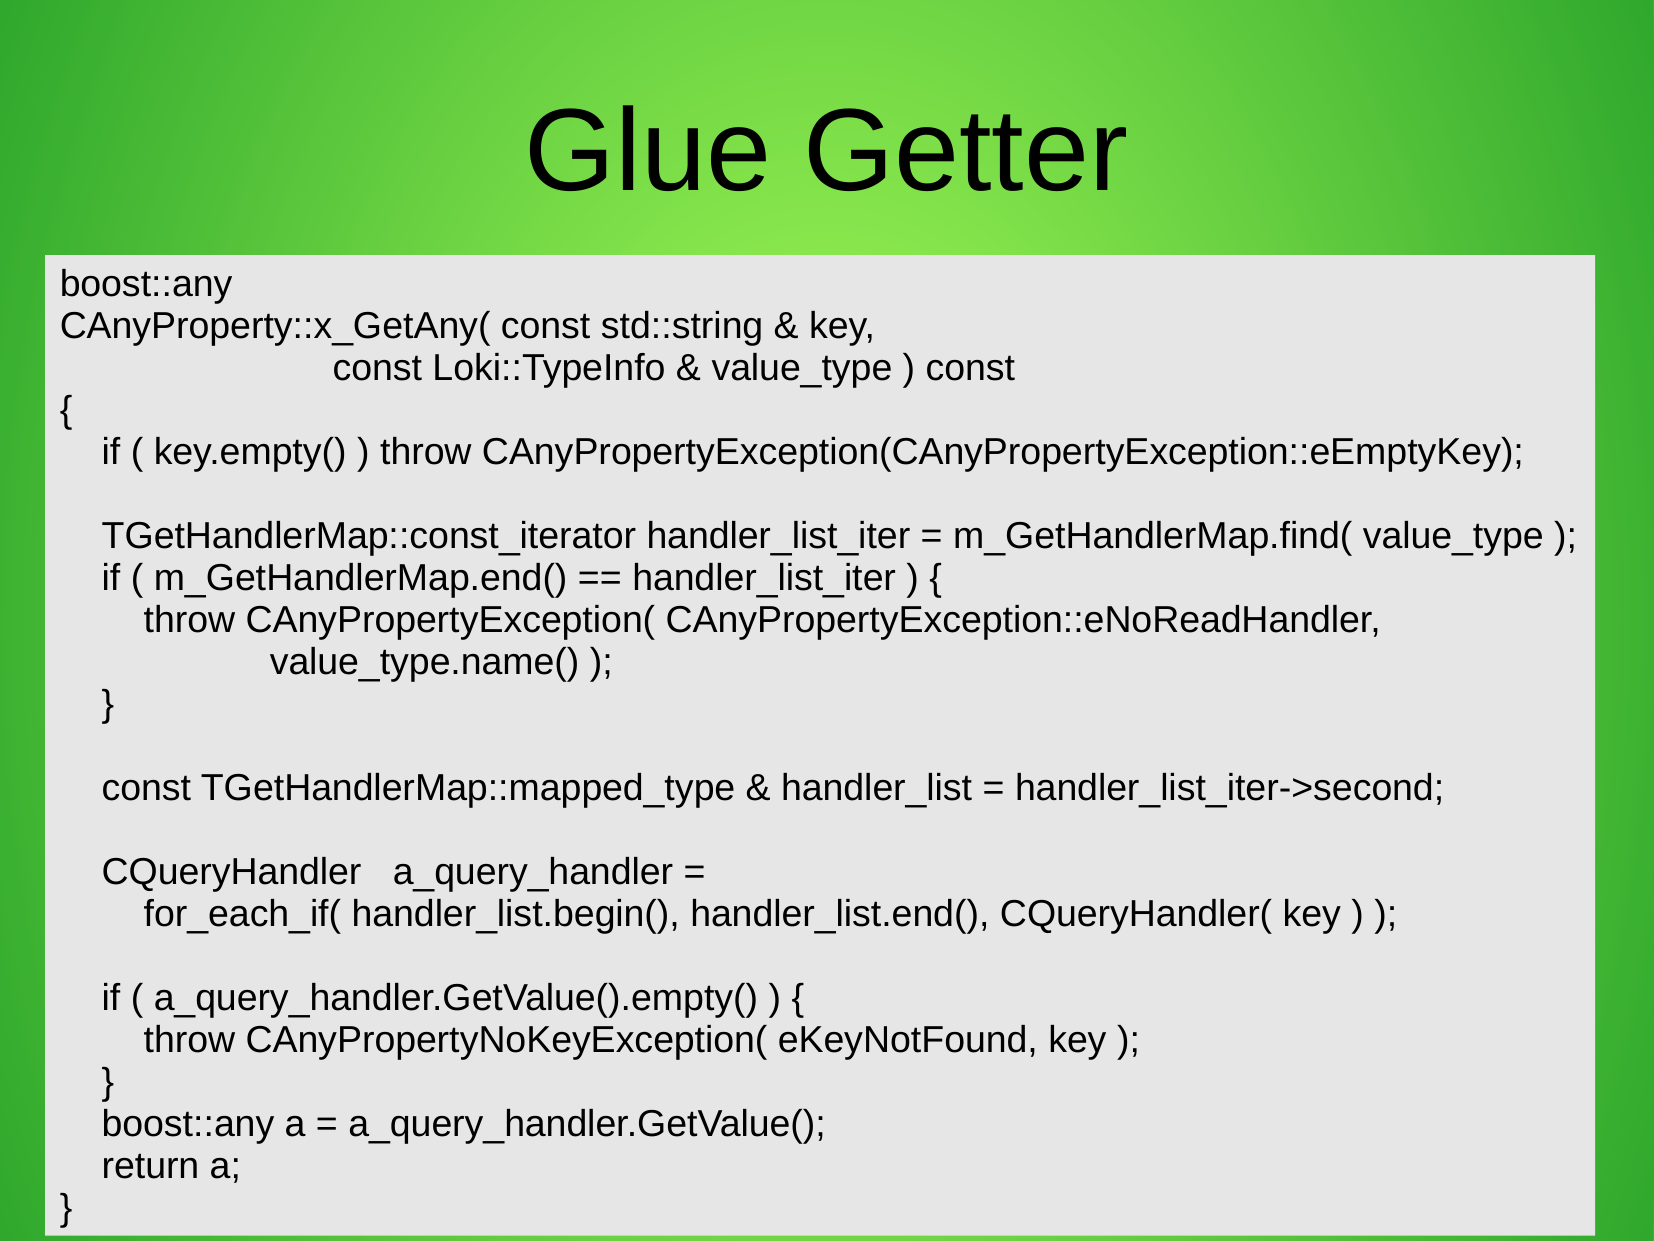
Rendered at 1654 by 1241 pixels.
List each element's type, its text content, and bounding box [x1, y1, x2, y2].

title Glue Getter [82, 47, 1571, 252]
text_box boost::any CAnyProperty::x_GetAny( const std::string & key, const Loki::TypeInfo & value_type ) const { if ( key.empty() ) throw CAnyPropertyException(CAnyPropertyException::eEmptyKey); TGetHandlerMap::const_iterator handler_list_iter = m_GetHandlerMap.find( value_type ); if ( m_GetHandlerMap.end() == handler_list_iter ) { throw CAnyPropertyException( CAnyPropertyException::eNoReadHandler, value_type.name() ); } const TGetHandlerMap::mapped_type & handler_list = handler_list_iter->second; CQueryHandler a_query_handler = for_each_if( handler_list.begin(), handler_list.end(), CQueryHandler( key ) ); if ( a_query_handler.GetValue().empty() ) { throw CAnyPropertyNoKeyException( eKeyNotFound, key ); } boost::any a = a_query_handler.GetValue(); return a; } [45, 255, 1596, 1236]
